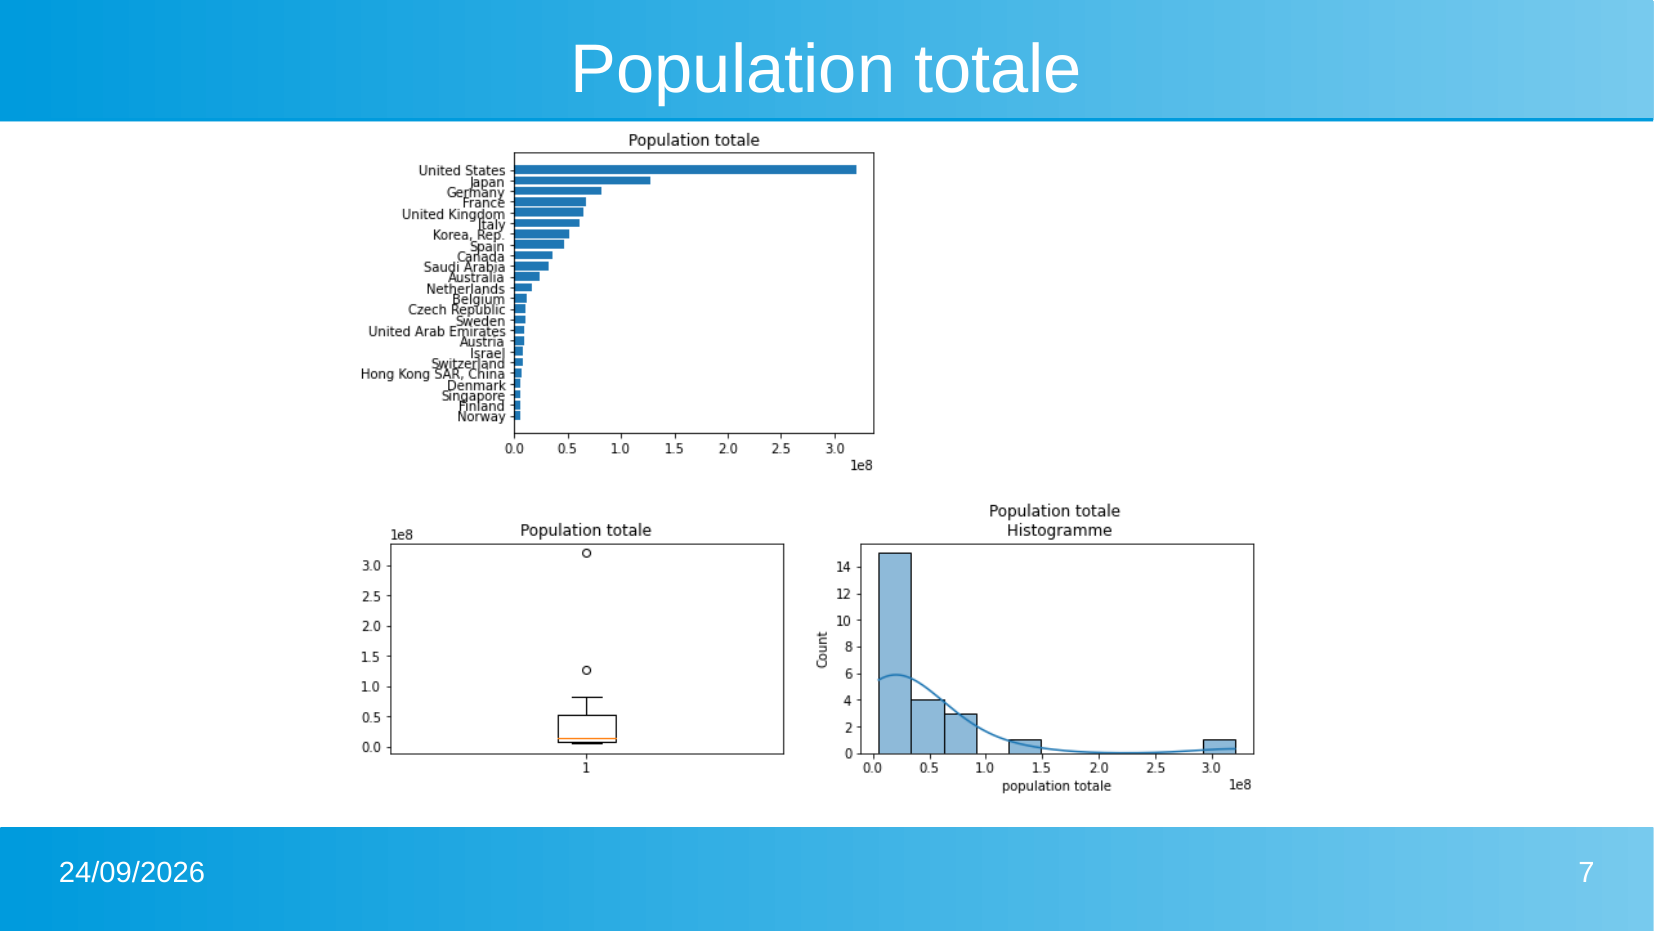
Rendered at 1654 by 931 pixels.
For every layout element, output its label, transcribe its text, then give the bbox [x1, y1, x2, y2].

picture [344, 124, 1270, 806]
title Population totale [59, 29, 1595, 108]
